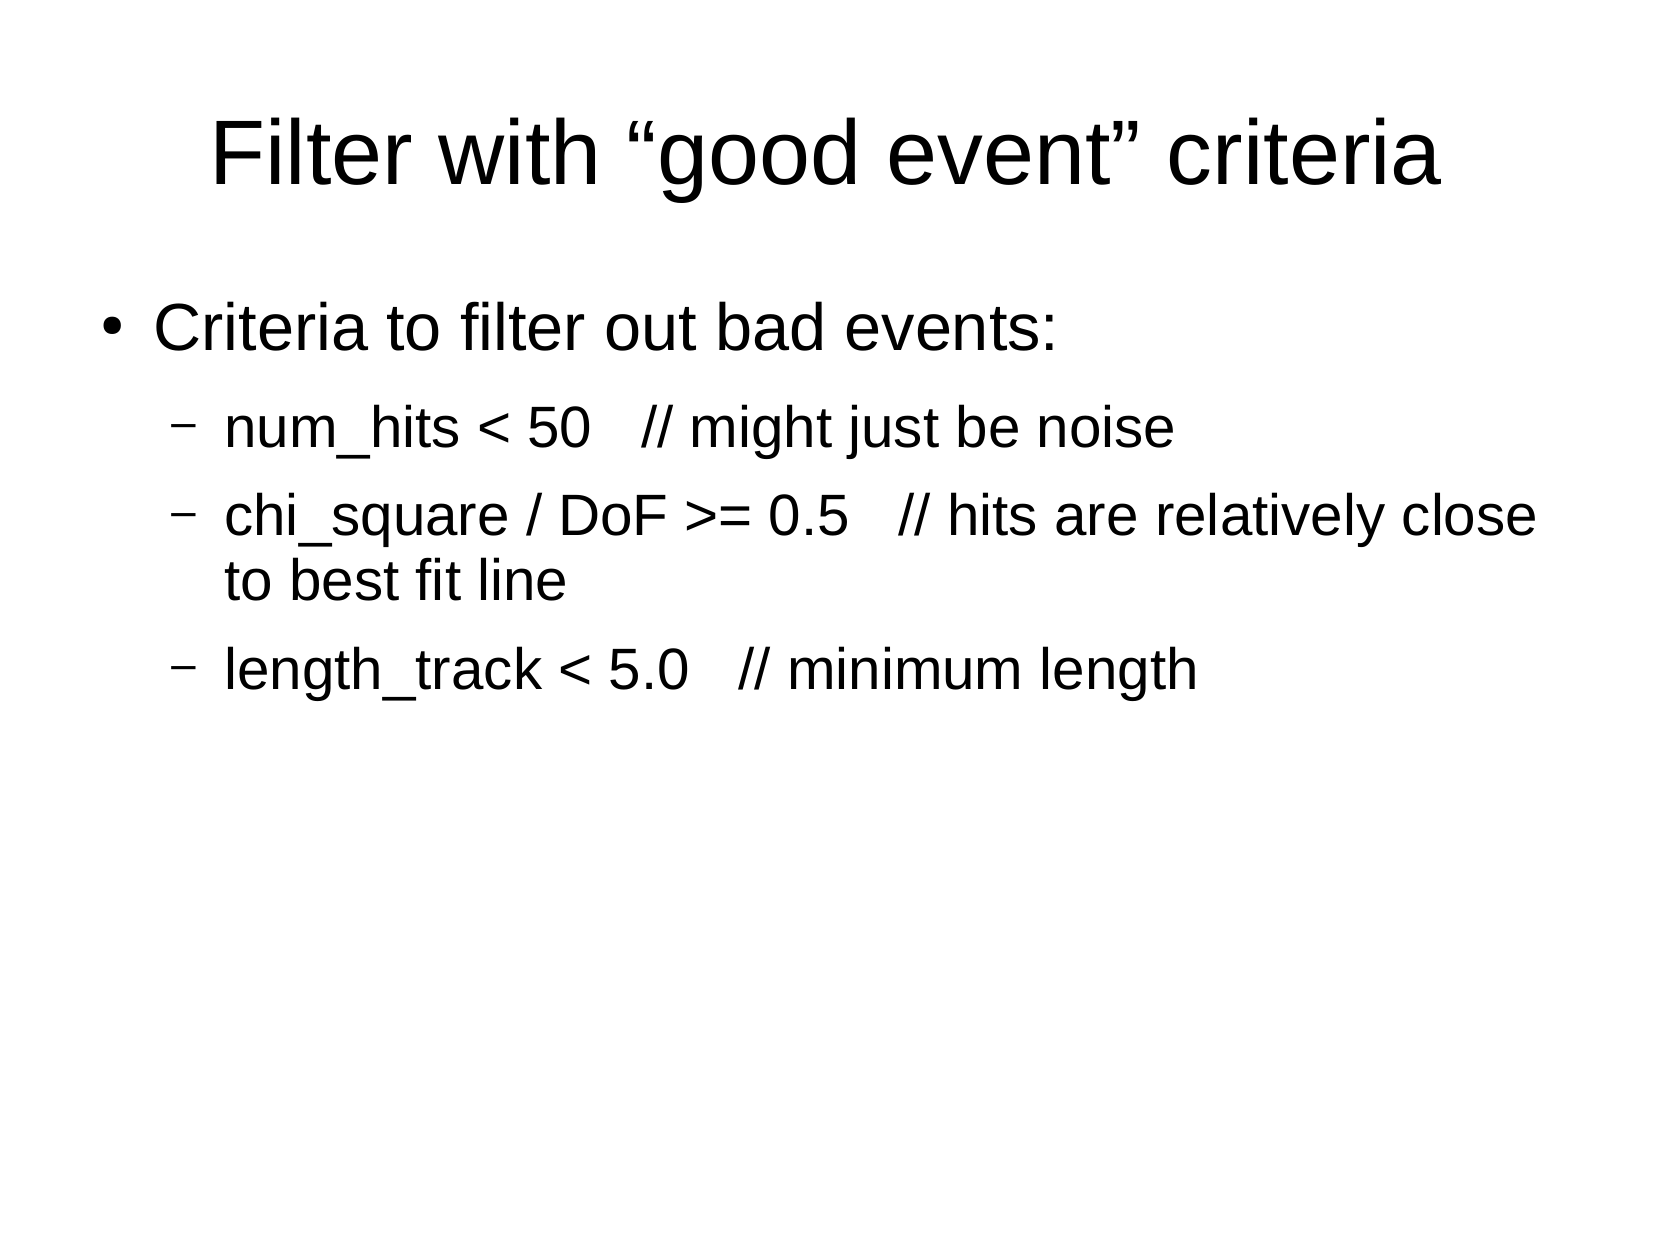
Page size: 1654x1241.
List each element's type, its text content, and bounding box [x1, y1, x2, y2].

title Filter with “good event” criteria [82, 49, 1571, 257]
list Criteria to filter out bad events: num_hits < 50 // might just be noise chi_square / DoF >= 0.5 // hits are relatively close to best fit line length_track < 5.0 // minimum length [82, 290, 1571, 1010]
